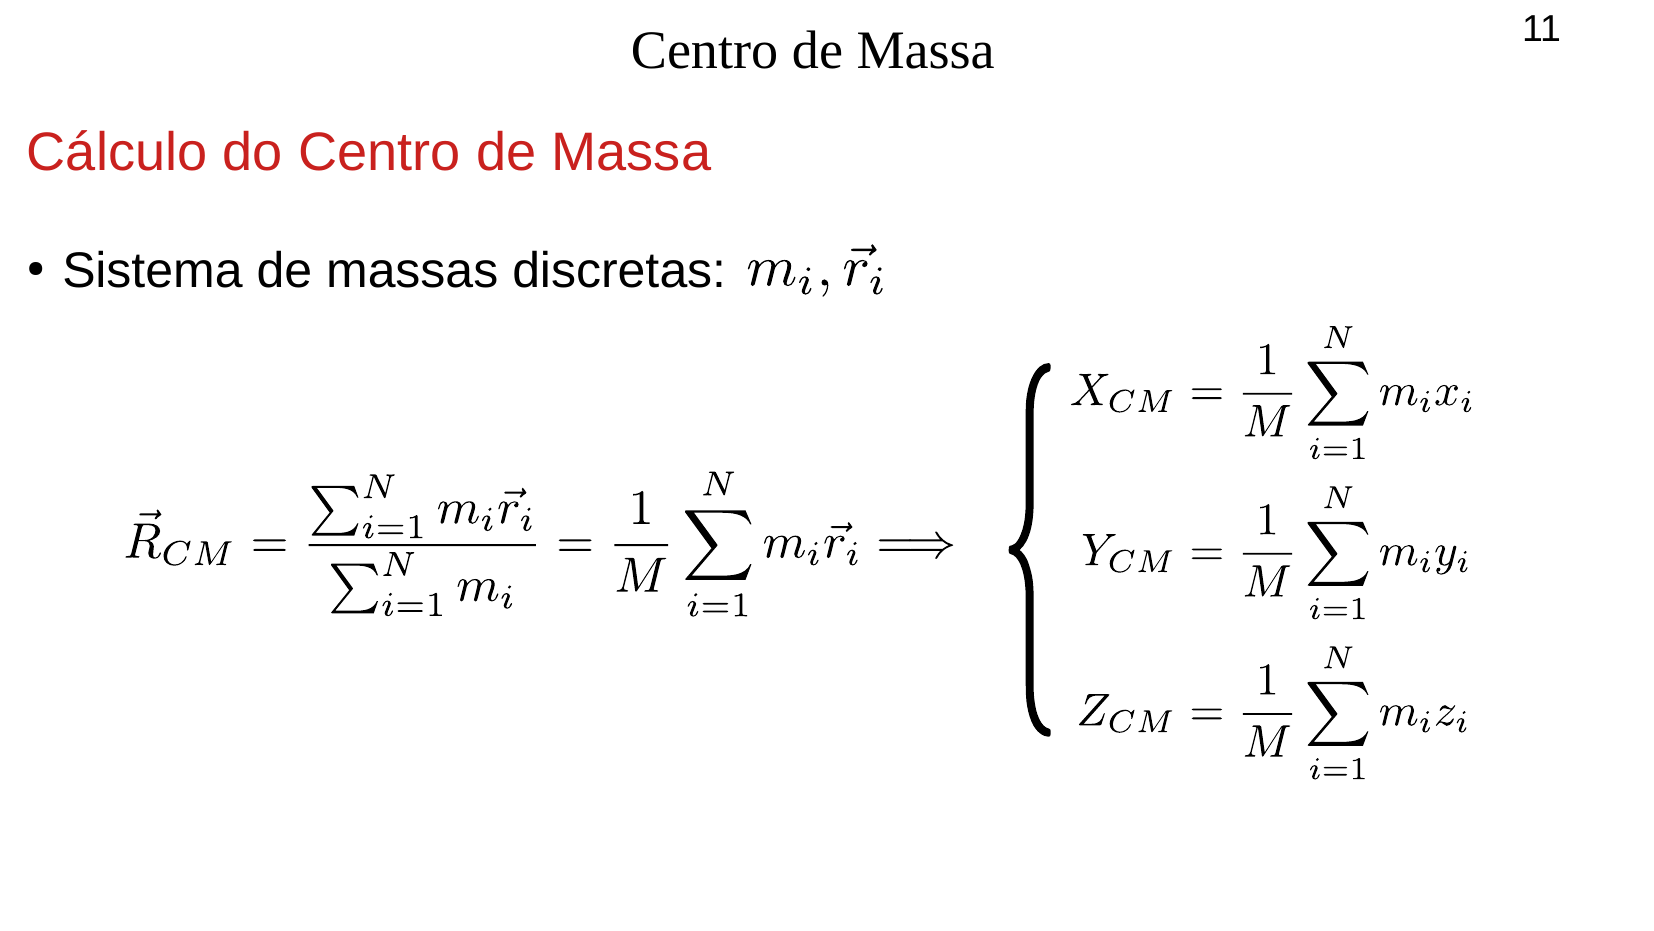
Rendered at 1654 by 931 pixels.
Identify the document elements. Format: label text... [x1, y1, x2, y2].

picture [1069, 326, 1472, 780]
picture [995, 349, 1056, 751]
text_box 18 [1507, 0, 1654, 71]
text_box Centro de Massa [616, 0, 1038, 88]
picture [121, 469, 956, 619]
text_box Cálculo do Centro de Massa Sistema de massas discretas: [12, 114, 1609, 362]
picture [746, 244, 883, 297]
